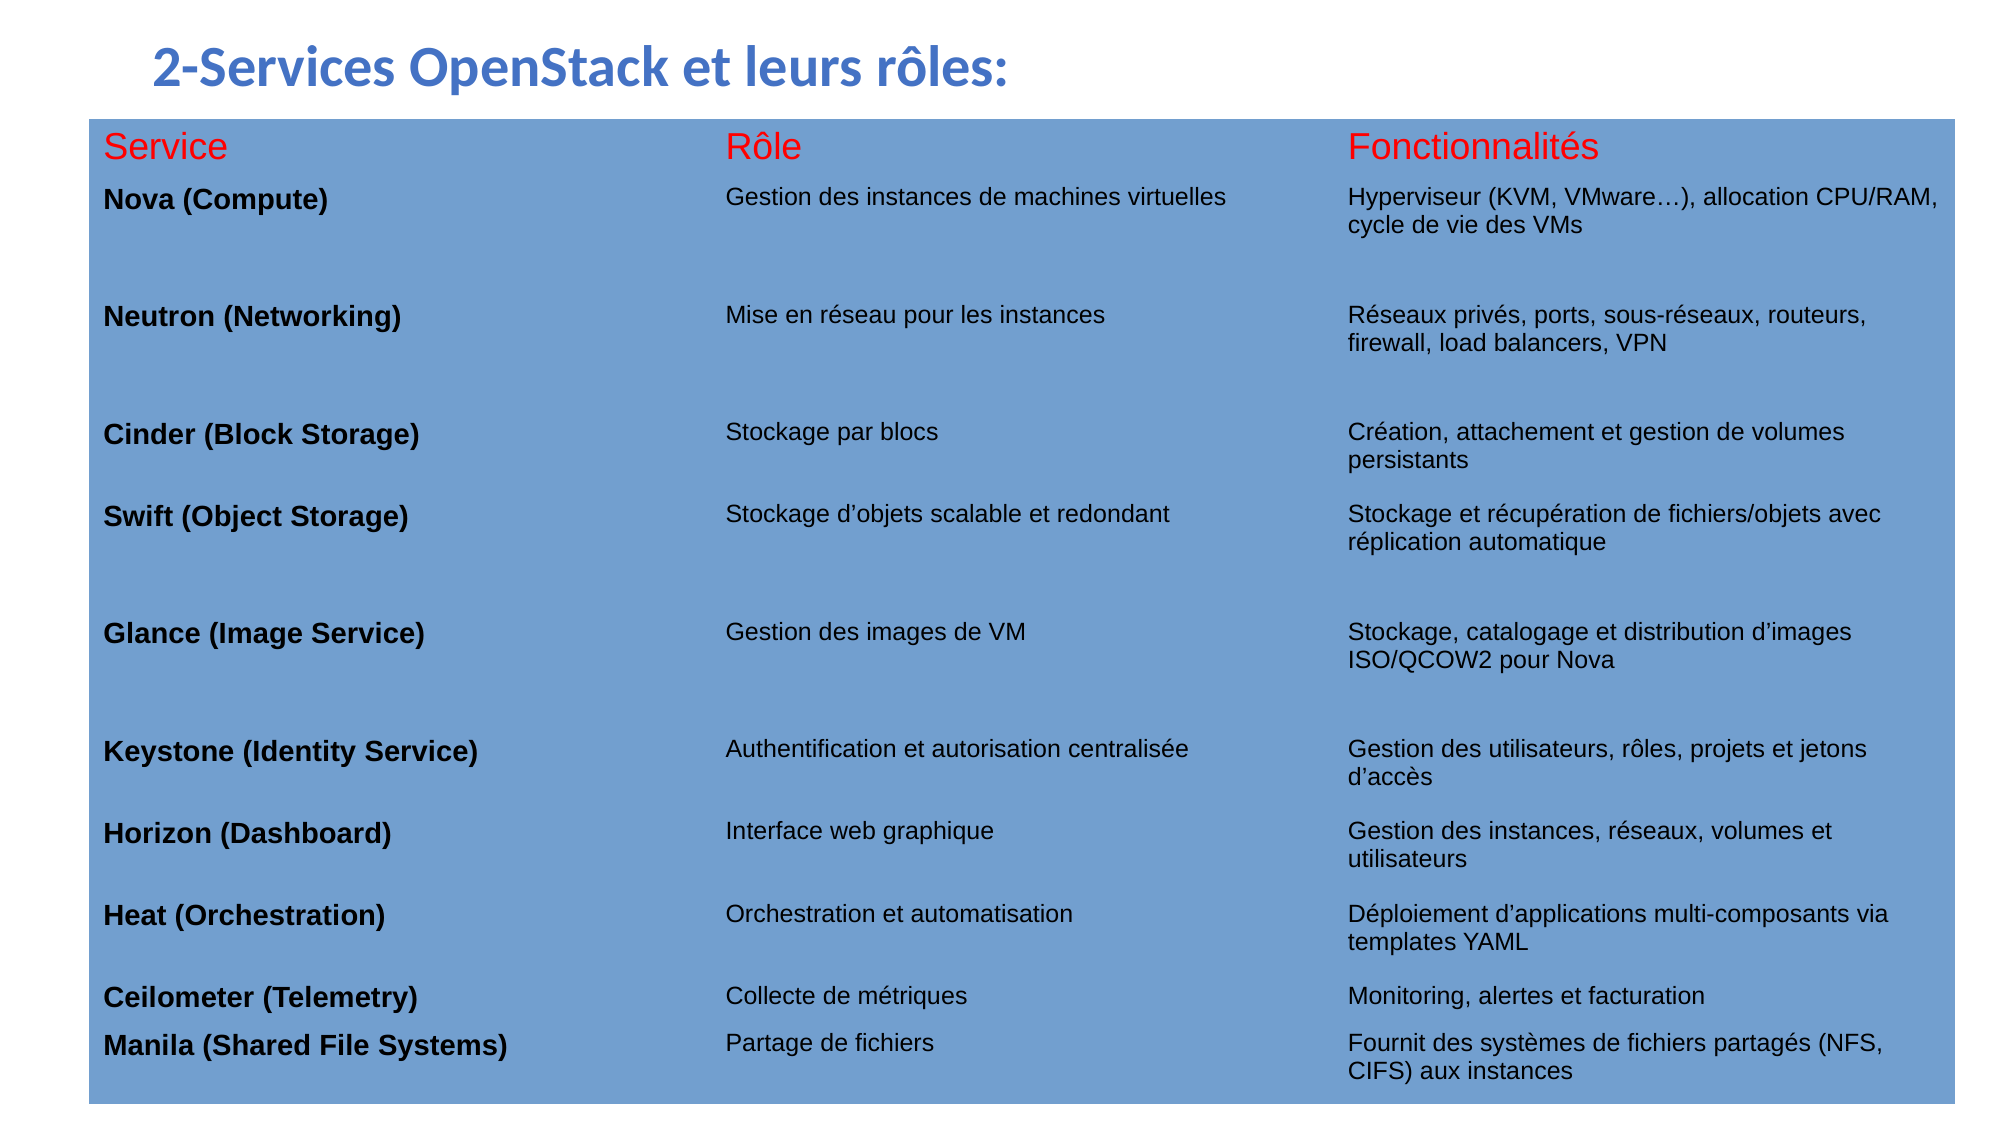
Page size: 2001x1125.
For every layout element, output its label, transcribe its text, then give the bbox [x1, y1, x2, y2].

table_cell Interface web graphique [711, 810, 1333, 892]
table_cell Horizon (Dashboard) [89, 810, 711, 892]
table_header Rôle [711, 119, 1333, 175]
table_cell Stockage et récupération de fichiers/objets avec réplication automatique [1333, 493, 1955, 610]
table_header Service [89, 119, 711, 175]
table_cell Stockage par blocs [711, 410, 1333, 493]
table_cell Hyperviseur (KVM, VMware…), allocation CPU/RAM, cycle de vie des VMs [1333, 175, 1955, 293]
table_cell Ceilometer (Telemetry) [89, 974, 711, 1022]
table_cell Mise en réseau pour les instances [711, 293, 1333, 410]
table_cell Orchestration et automatisation [711, 892, 1333, 974]
table_cell Création, attachement et gestion de volumes persistants [1333, 410, 1955, 493]
table_cell Collecte de métriques [711, 974, 1333, 1022]
table_cell Heat (Orchestration) [89, 892, 711, 974]
table_cell Keystone (Identity Service) [89, 728, 711, 810]
table_cell Authentification et autorisation centralisée [711, 728, 1333, 810]
table_cell Manila (Shared File Systems) [89, 1022, 711, 1104]
table_cell Gestion des instances, réseaux, volumes et utilisateurs [1333, 810, 1955, 892]
table_cell Gestion des utilisateurs, rôles, projets et jetons d’accès [1333, 728, 1955, 810]
table_cell Déploiement d’applications multi-composants via templates YAML [1333, 892, 1955, 974]
table_cell Neutron (Networking) [89, 293, 711, 410]
table_cell Cinder (Block Storage) [89, 410, 711, 493]
table_cell Nova (Compute) [89, 175, 711, 293]
table_cell Partage de fichiers [711, 1022, 1333, 1104]
table_cell Stockage d’objets scalable et redondant [711, 493, 1333, 610]
table_cell Gestion des images de VM [711, 610, 1333, 728]
table_cell Stockage, catalogage et distribution d’images ISO/QCOW2 pour Nova [1333, 610, 1955, 728]
table_cell Réseaux privés, ports, sous-réseaux, routeurs, firewall, load balancers, VPN [1333, 293, 1955, 410]
table_cell Gestion des instances de machines virtuelles [711, 175, 1333, 293]
table_cell Glance (Image Service) [89, 610, 711, 728]
table_cell Monitoring, alertes et facturation [1333, 974, 1955, 1022]
table_cell Swift (Object Storage) [89, 493, 711, 610]
list 2-Services OpenStack et leurs rôles: [137, 28, 1986, 1125]
table_header Fonctionnalités [1333, 119, 1955, 175]
table_cell Fournit des systèmes de fichiers partagés (NFS, CIFS) aux instances [1333, 1022, 1955, 1104]
